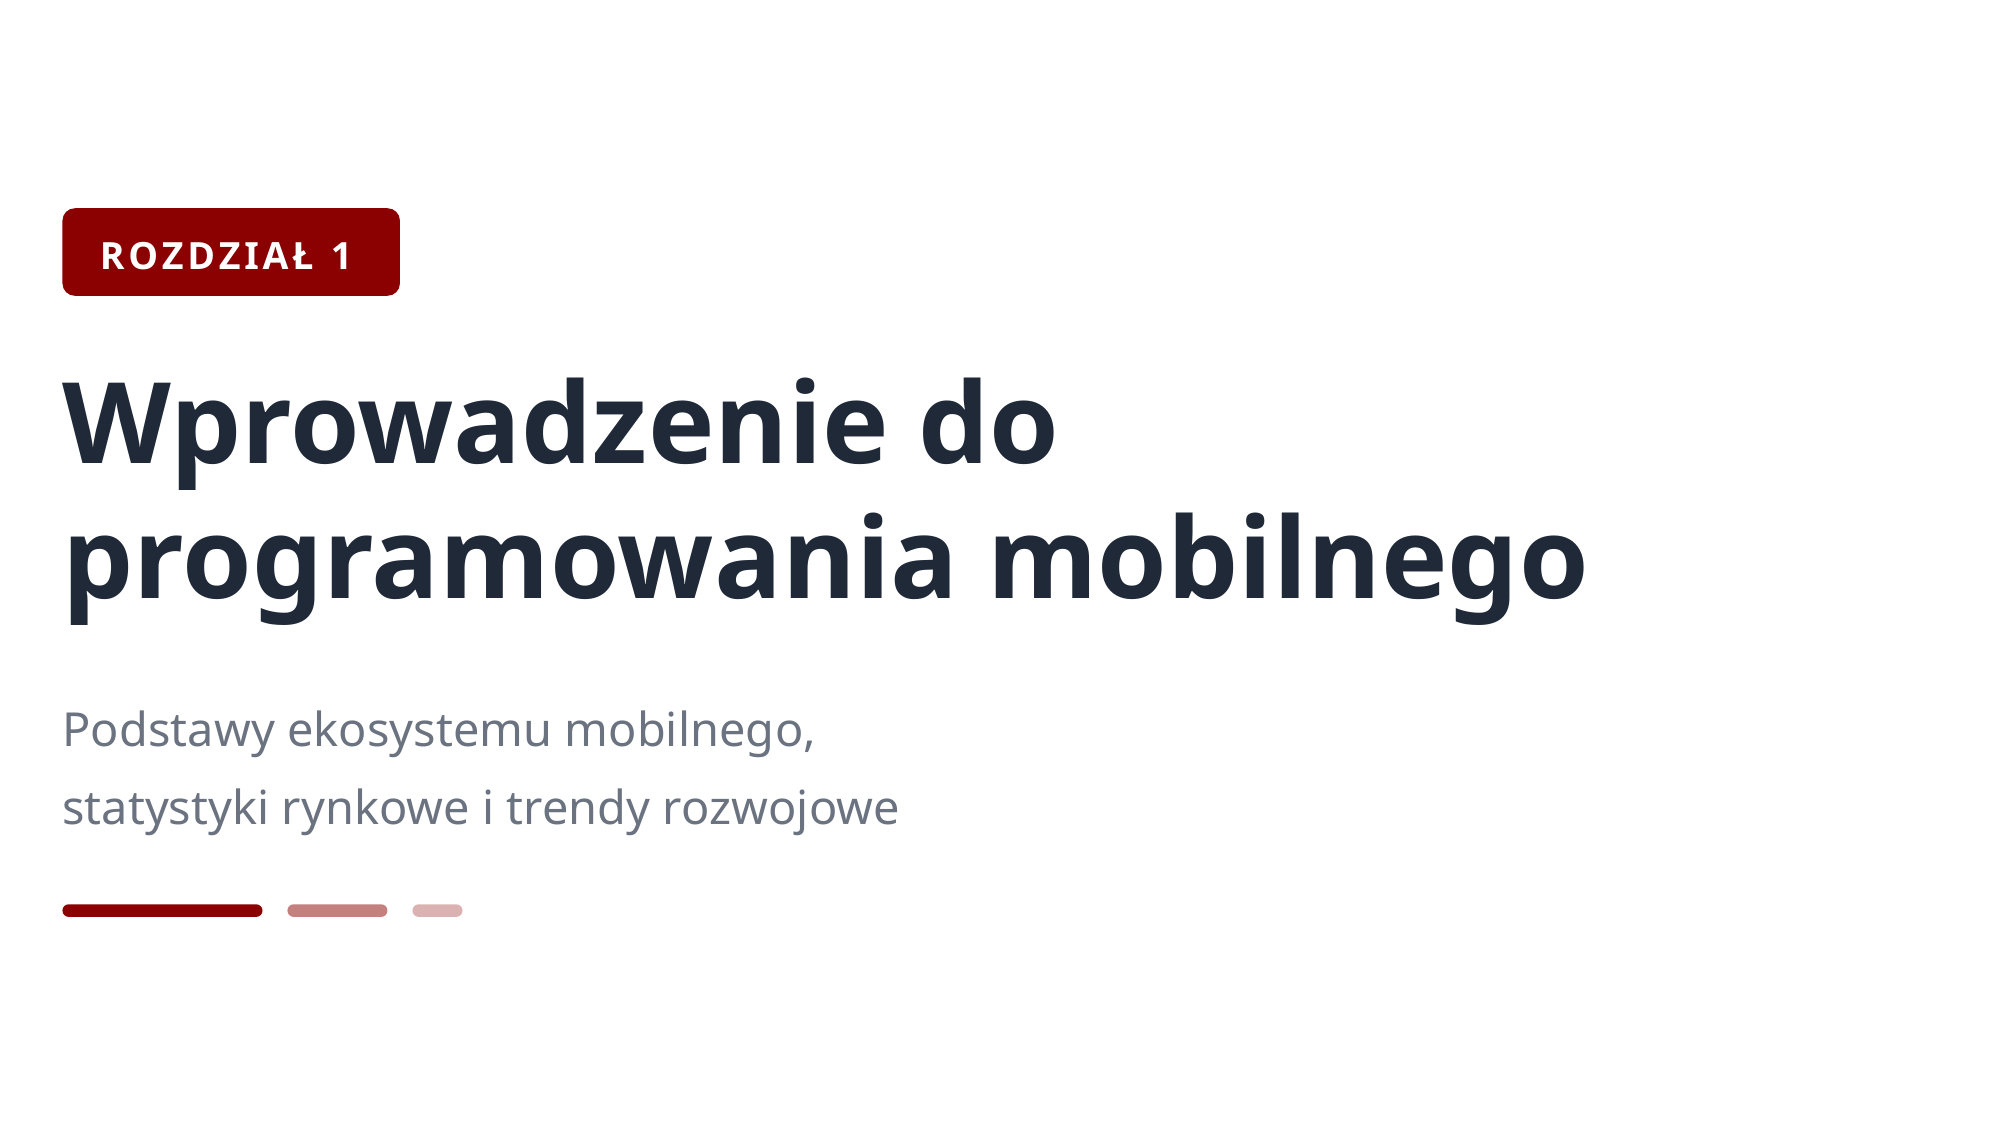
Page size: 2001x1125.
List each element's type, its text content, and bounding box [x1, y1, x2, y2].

text_box [287, 904, 388, 917]
text_box Podstawy ekosystemu mobilnego, statystyki rynkowe i trendy rozwojowe [62, 677, 1286, 830]
text_box [62, 904, 263, 917]
text_box [412, 904, 463, 917]
text_box Wprowadzenie do programowania mobilnego [62, 346, 1994, 627]
text_box ROZDZIAŁ 1 [100, 227, 381, 277]
text_box [62, 208, 400, 296]
